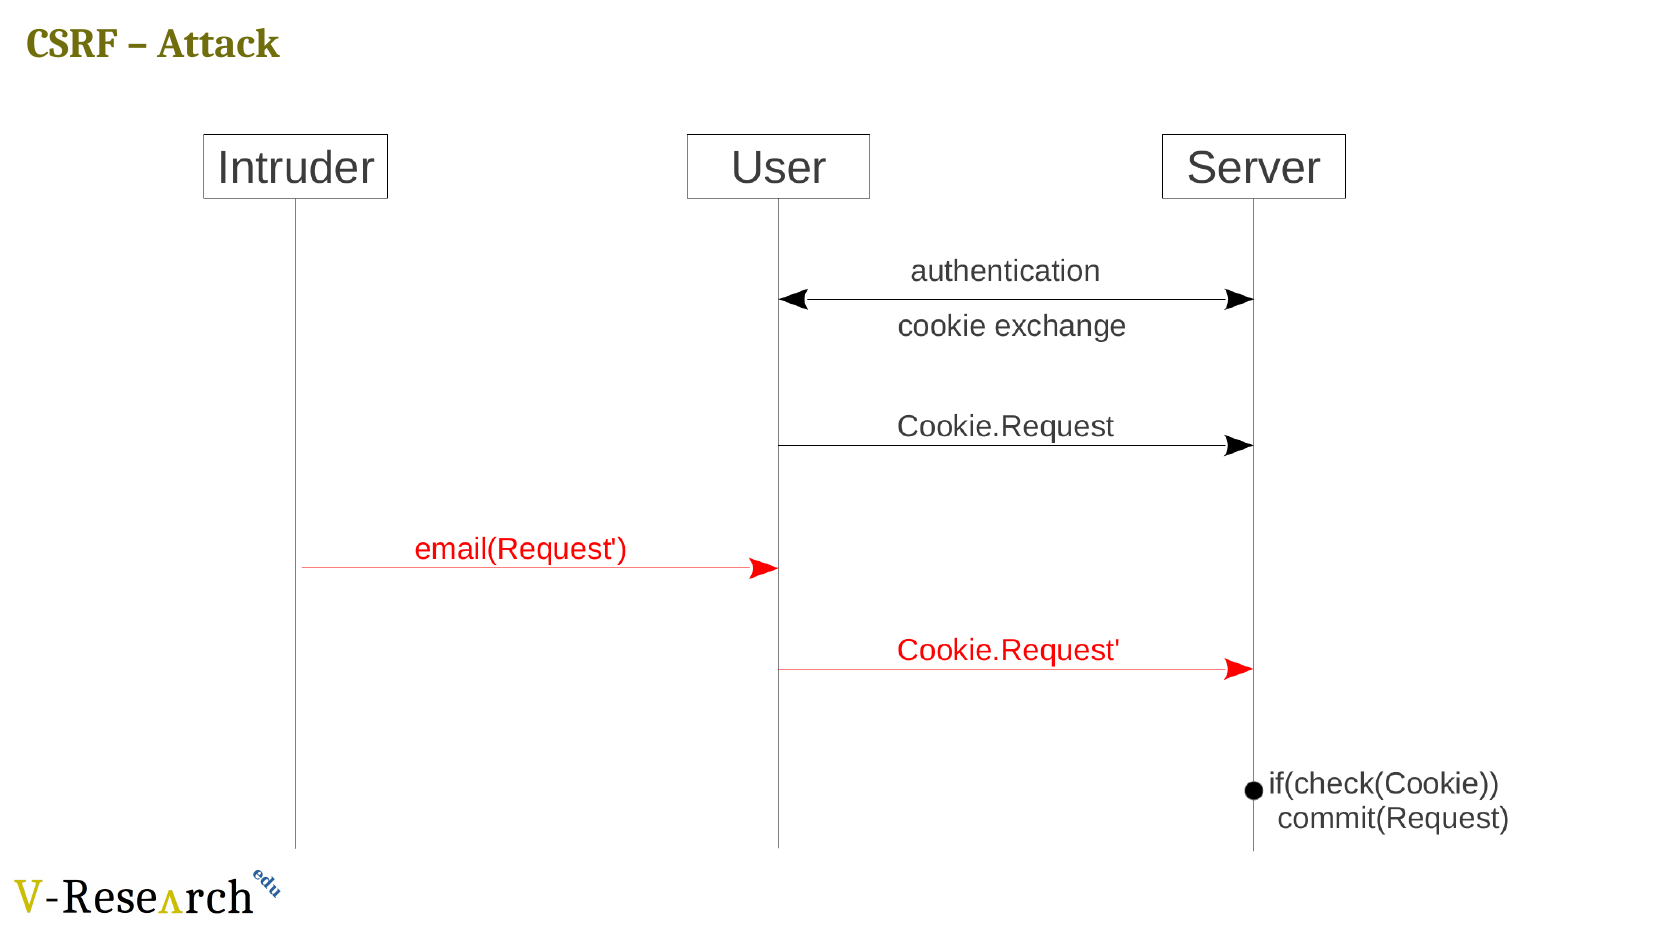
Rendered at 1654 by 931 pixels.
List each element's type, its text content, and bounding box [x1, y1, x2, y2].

picture [200, 129, 1510, 856]
text_box CSRF – Attack [11, 12, 1193, 77]
text_box edu [222, 847, 333, 931]
picture [11, 876, 255, 916]
